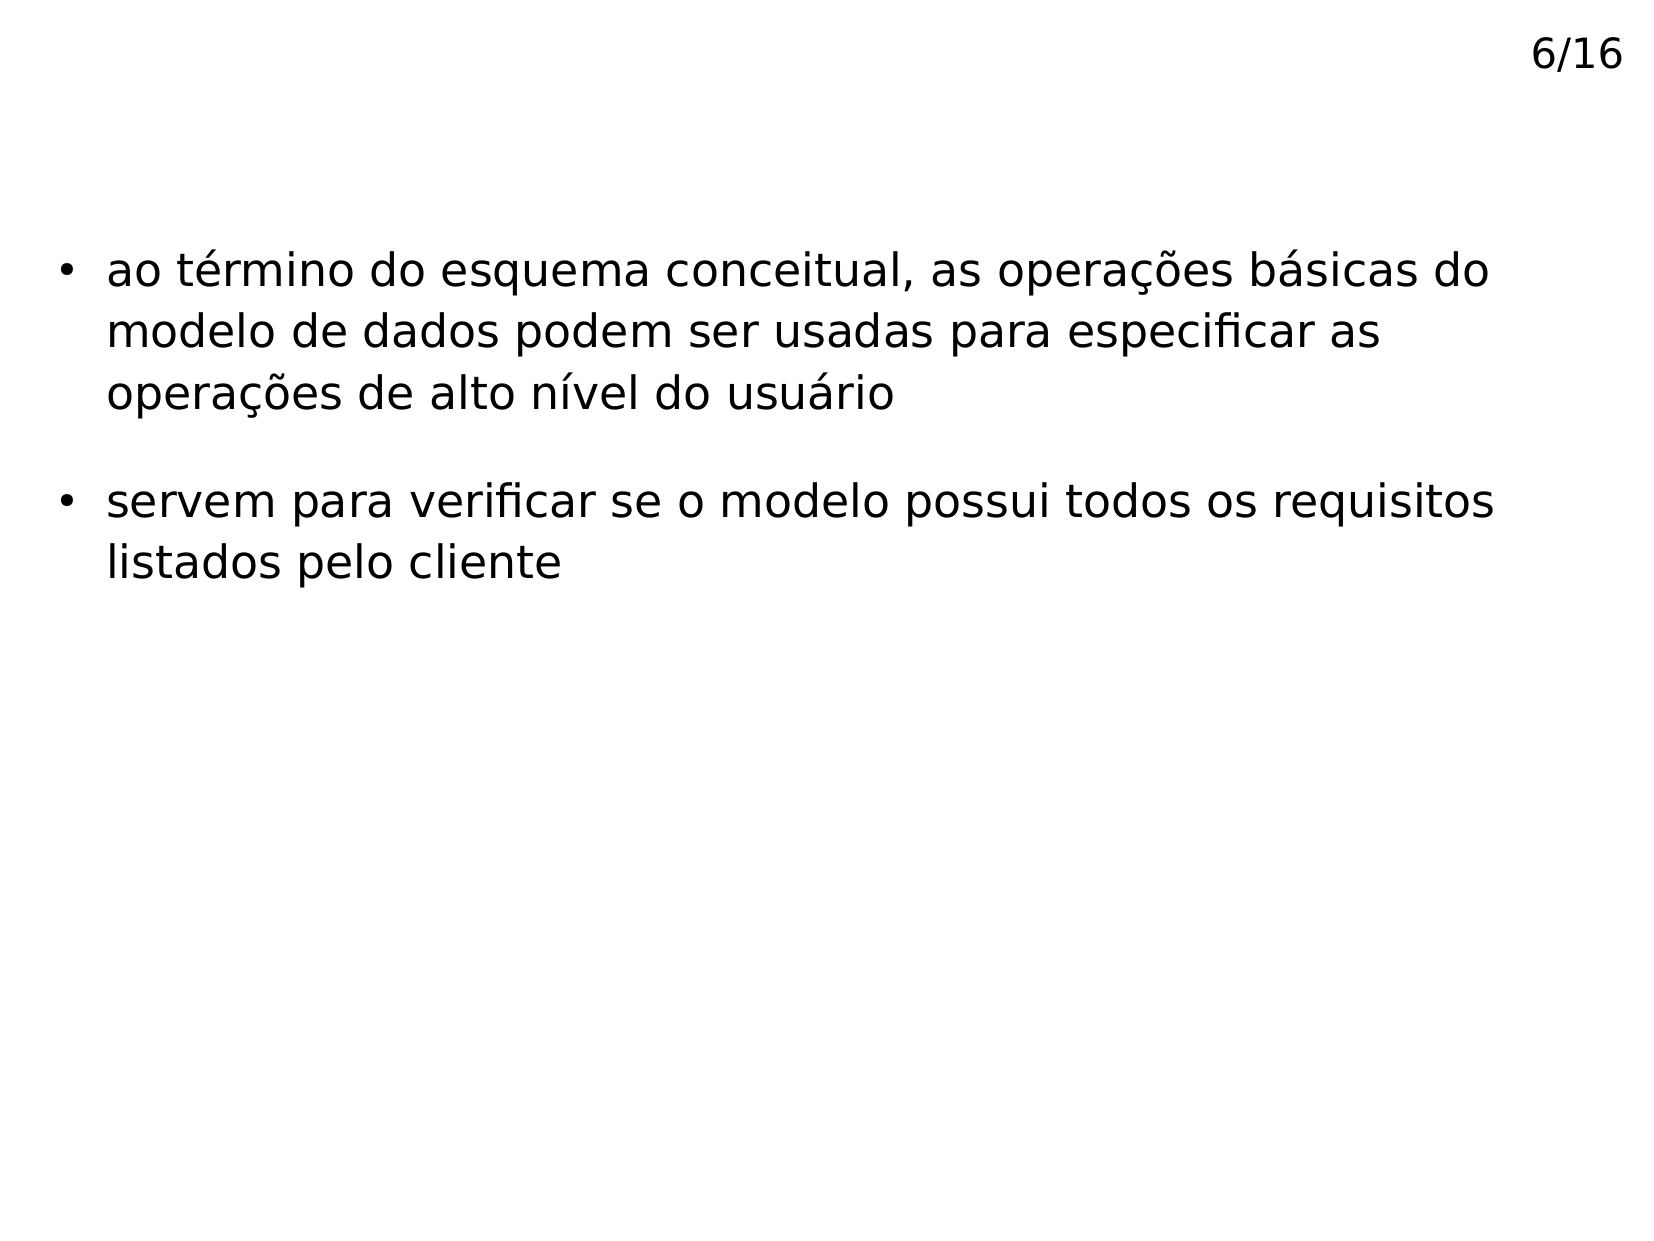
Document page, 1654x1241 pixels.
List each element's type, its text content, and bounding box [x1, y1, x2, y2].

list ao término do esquema conceitual, as operações básicas do modelo de dados podem ser usadas para especificar as operações de alto nível do usuário servem para verificar se o modelo possui todos os requisitos listados pelo cliente [59, 236, 1595, 1211]
